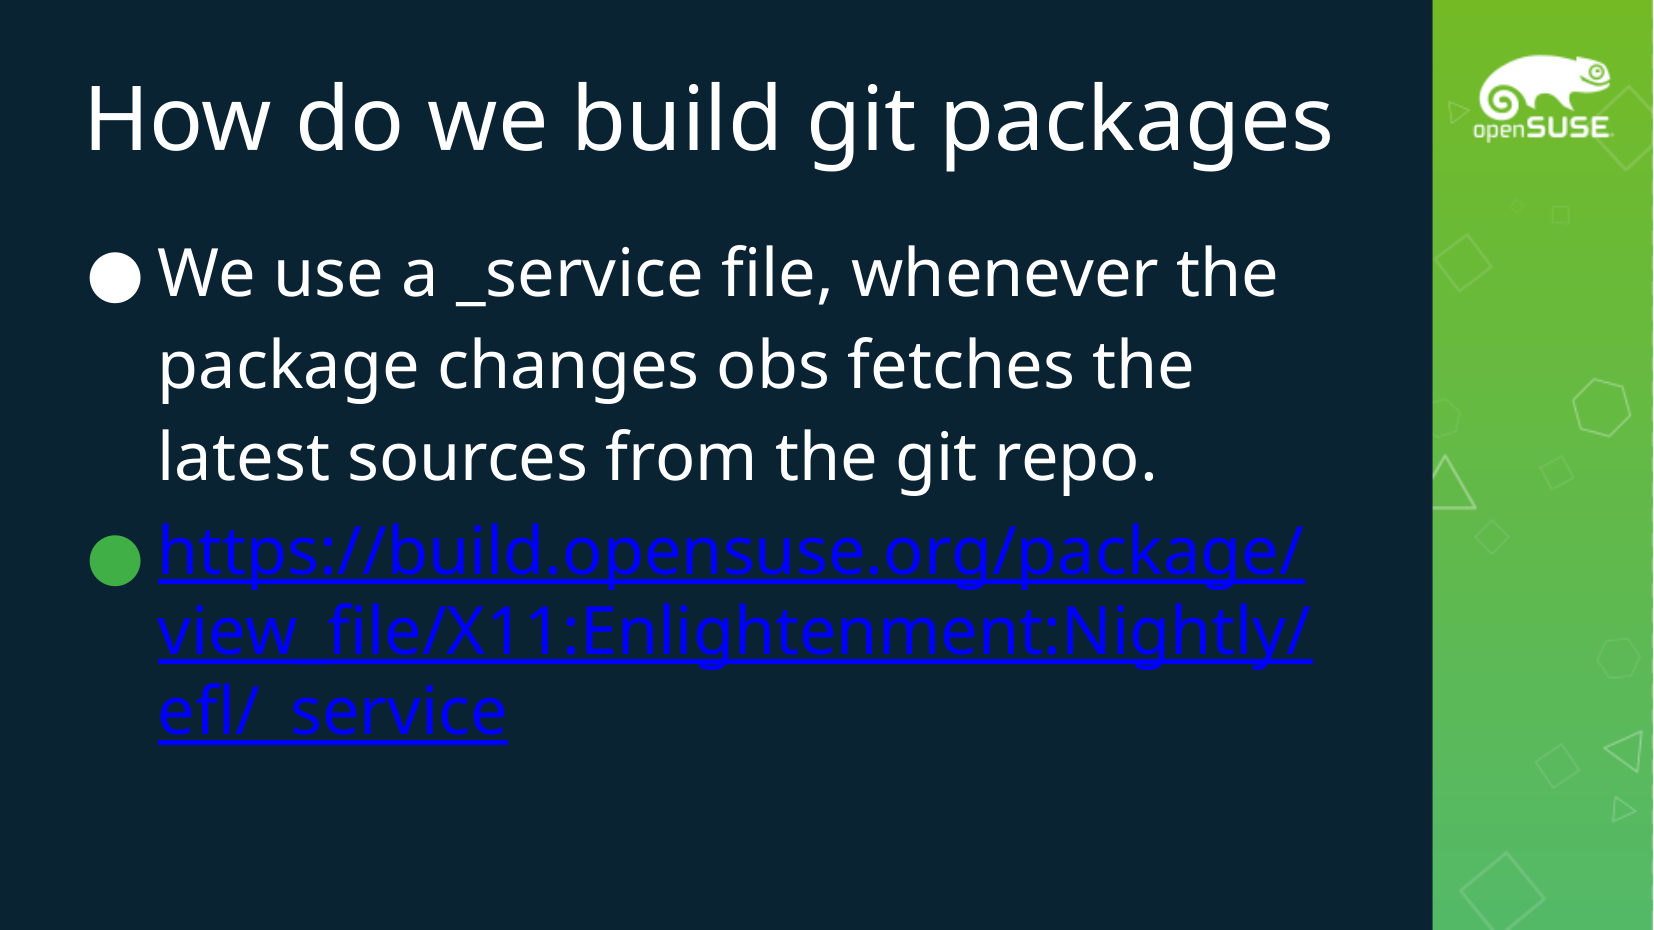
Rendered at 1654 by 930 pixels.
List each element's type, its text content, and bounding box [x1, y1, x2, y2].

picture [0, 0, 1654, 930]
list We use a _service file, whenever the package changes obs fetches the latest sources from the git repo. https://build.opensuse.org/package/view_file/X11:Enlightenment:Nightly/efl/_service [82, 217, 1335, 887]
title How do we build git packages [82, 37, 1335, 193]
